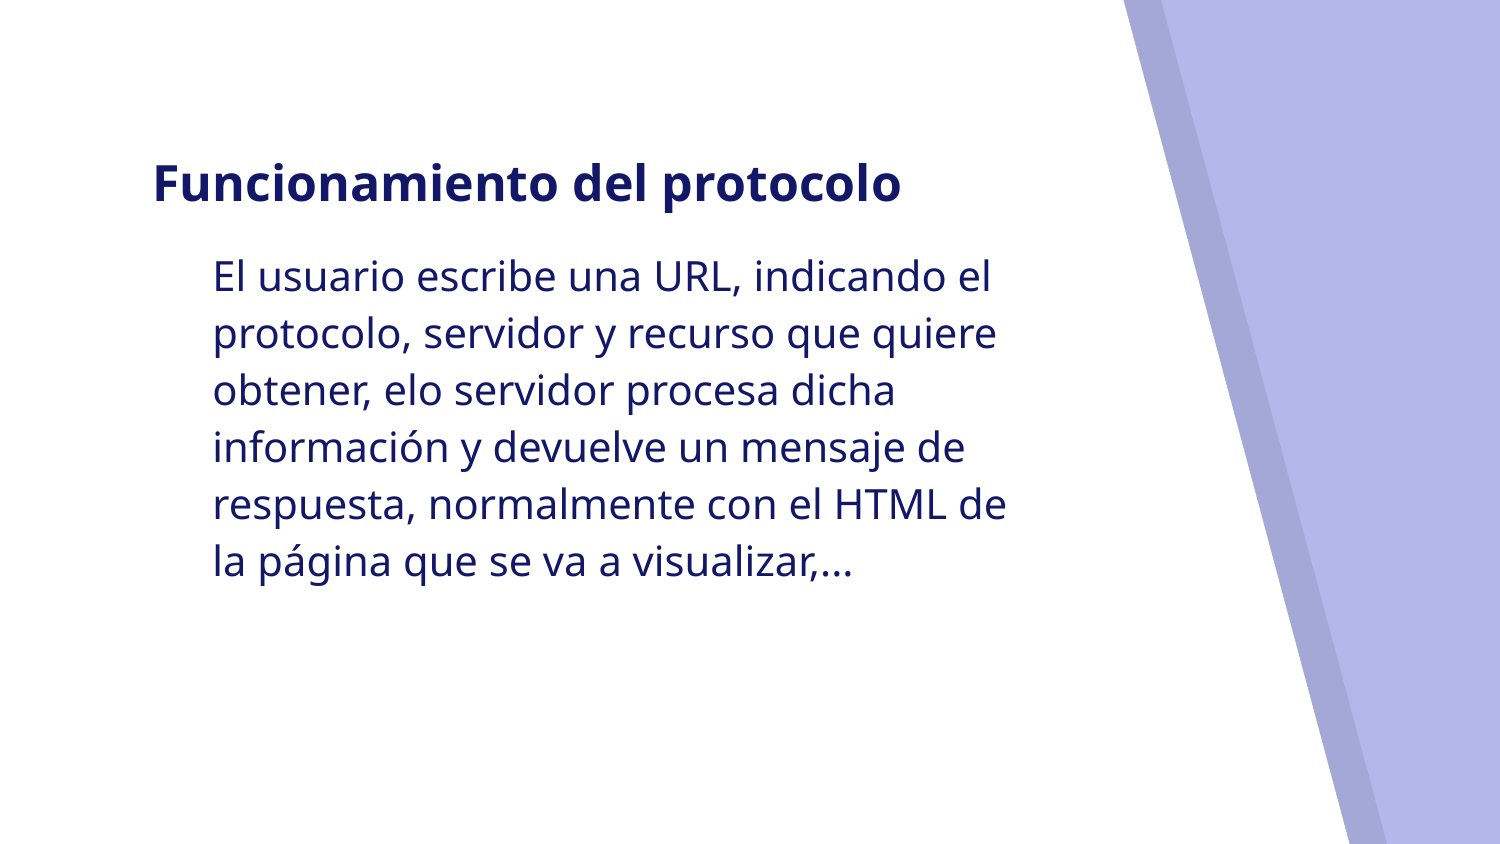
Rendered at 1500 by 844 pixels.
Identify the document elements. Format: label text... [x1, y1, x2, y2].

title Funcionamiento del protocolo [137, 146, 1011, 227]
list El usuario escribe una URL, indicando el protocolo, servidor y recurso que quiere obtener, elo servidor procesa dicha información y devuelve un mensaje de respuesta, normalmente con el HTML de la página que se va a visualizar,... [137, 246, 1011, 781]
